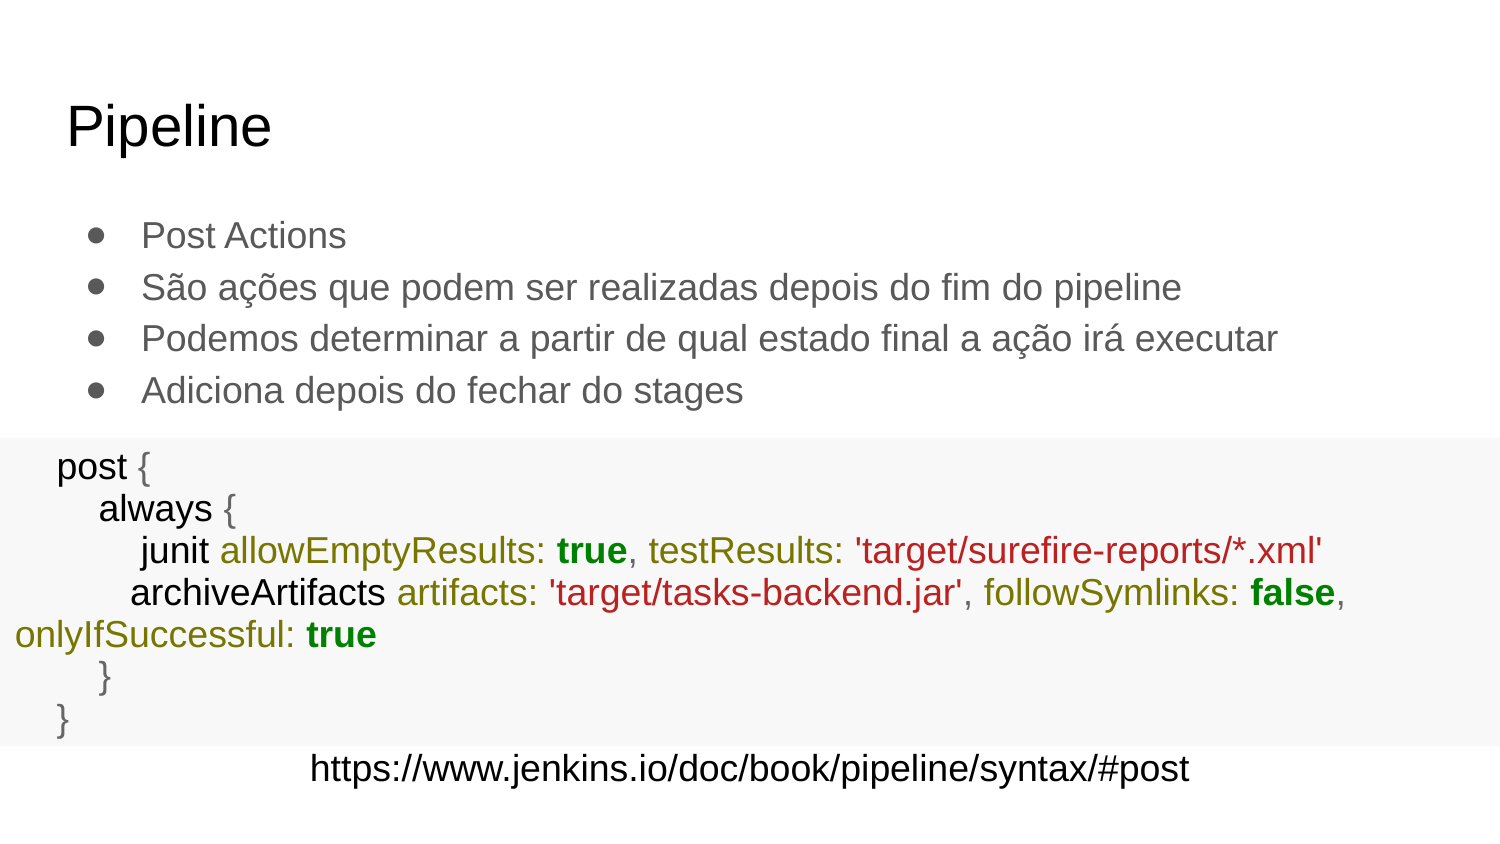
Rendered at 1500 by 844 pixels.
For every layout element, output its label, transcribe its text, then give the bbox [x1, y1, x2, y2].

title Pipeline [51, 72, 1449, 167]
text_box post { always { junit allowEmptyResults: true, testResults: 'target/surefire-reports/*.xml' archiveArtifacts artifacts: 'target/tasks-backend.jar', followSymlinks: false, onlyIfSuccessful: true } } [0, 437, 1500, 747]
list Post Actions São ações que podem ser realizadas depois do fim do pipeline Podemos determinar a partir de qual estado final a ação irá executar Adiciona depois do fechar do stages [51, 189, 1489, 437]
text_box https://www.jenkins.io/doc/book/pipeline/syntax/#post [295, 740, 1205, 798]
